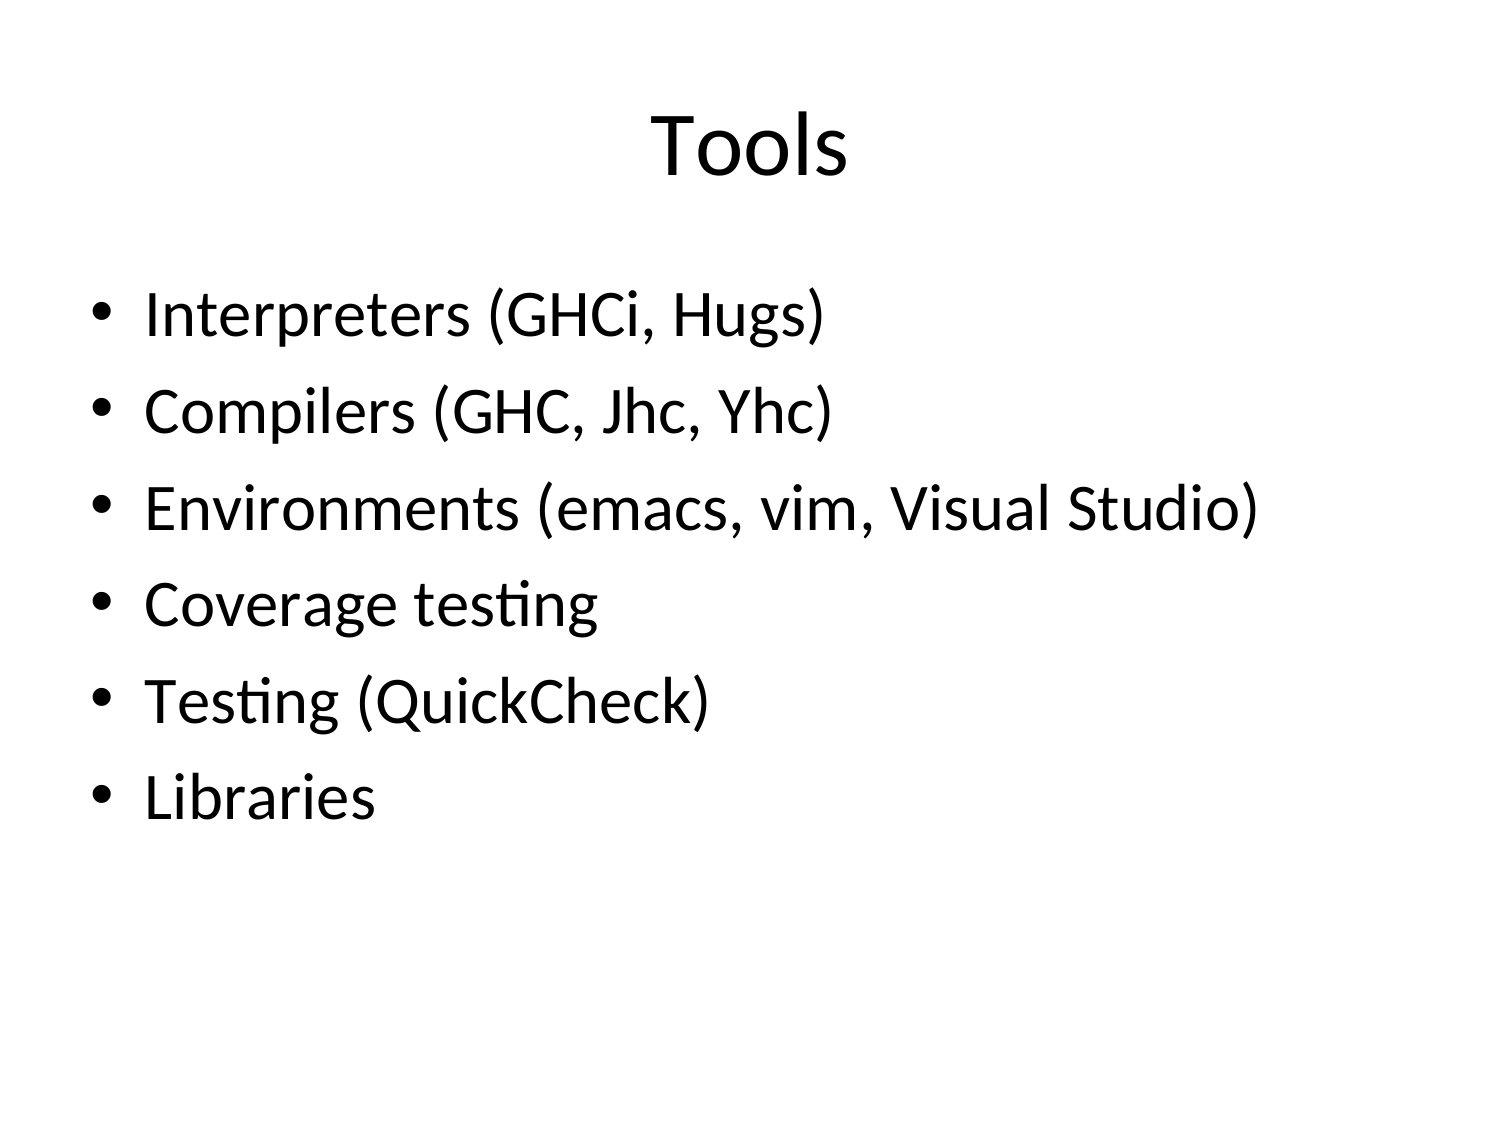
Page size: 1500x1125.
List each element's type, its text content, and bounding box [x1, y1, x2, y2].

text_box Interpreters (GHCi, Hugs) Compilers (GHC, Jhc, Yhc) Environments (emacs, vim, Visual Studio) Coverage testing Testing (QuickCheck) Libraries [75, 262, 1426, 1005]
text_box Tools [75, 45, 1426, 233]
